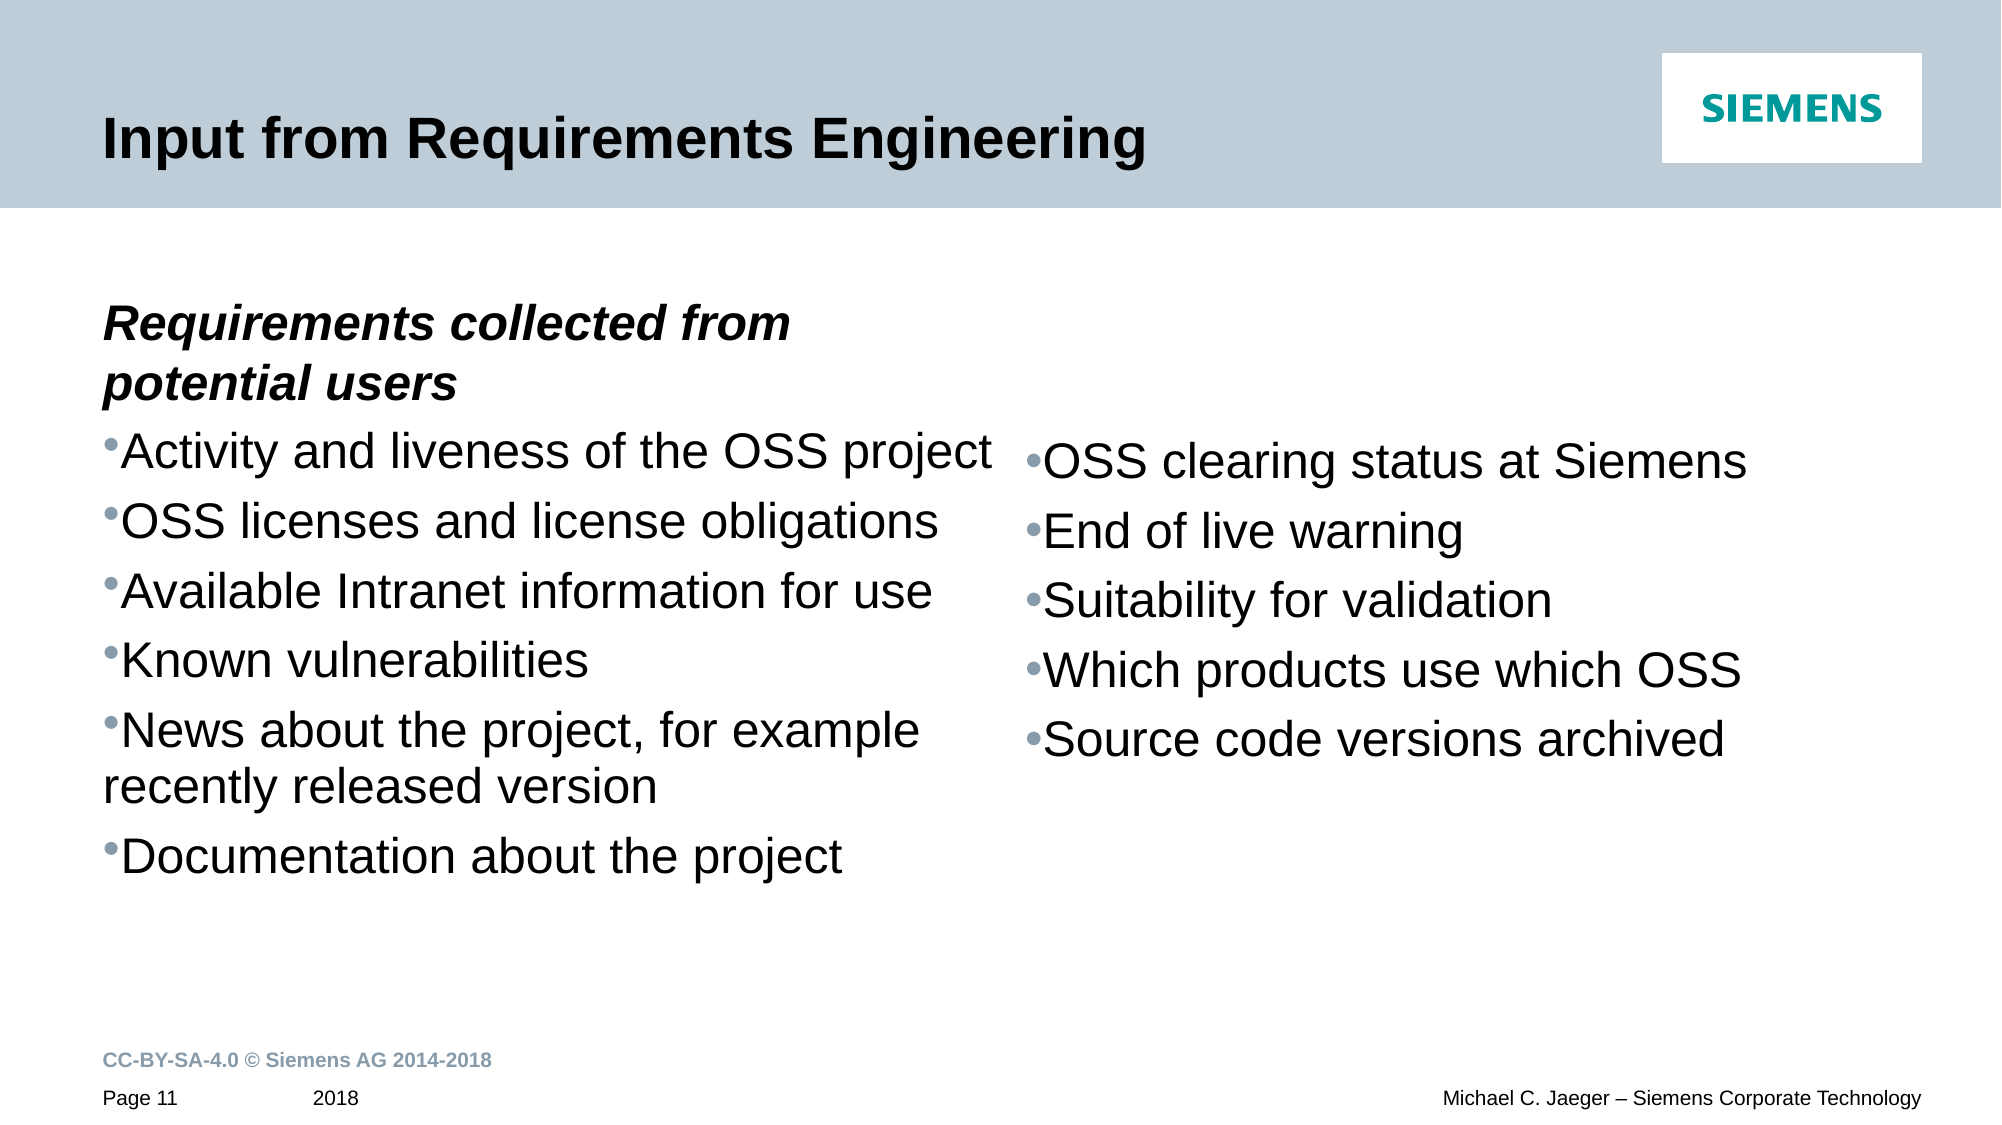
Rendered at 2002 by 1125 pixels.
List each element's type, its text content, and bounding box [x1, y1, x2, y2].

text_box OSS clearing status at Siemens End of live warning Suitability for validation Which products use which OSS Source code versions archived [1025, 290, 1923, 1025]
text_box Requirements collected from potential users Activity and liveness of the OSS project OSS licenses and license obligations Available Intranet information for use Known vulnerabilities News about the project, for example recently released version Documentation about the project [102, 290, 1000, 1025]
text_box Input from Requirements Engineering [0, 0, 2001, 208]
